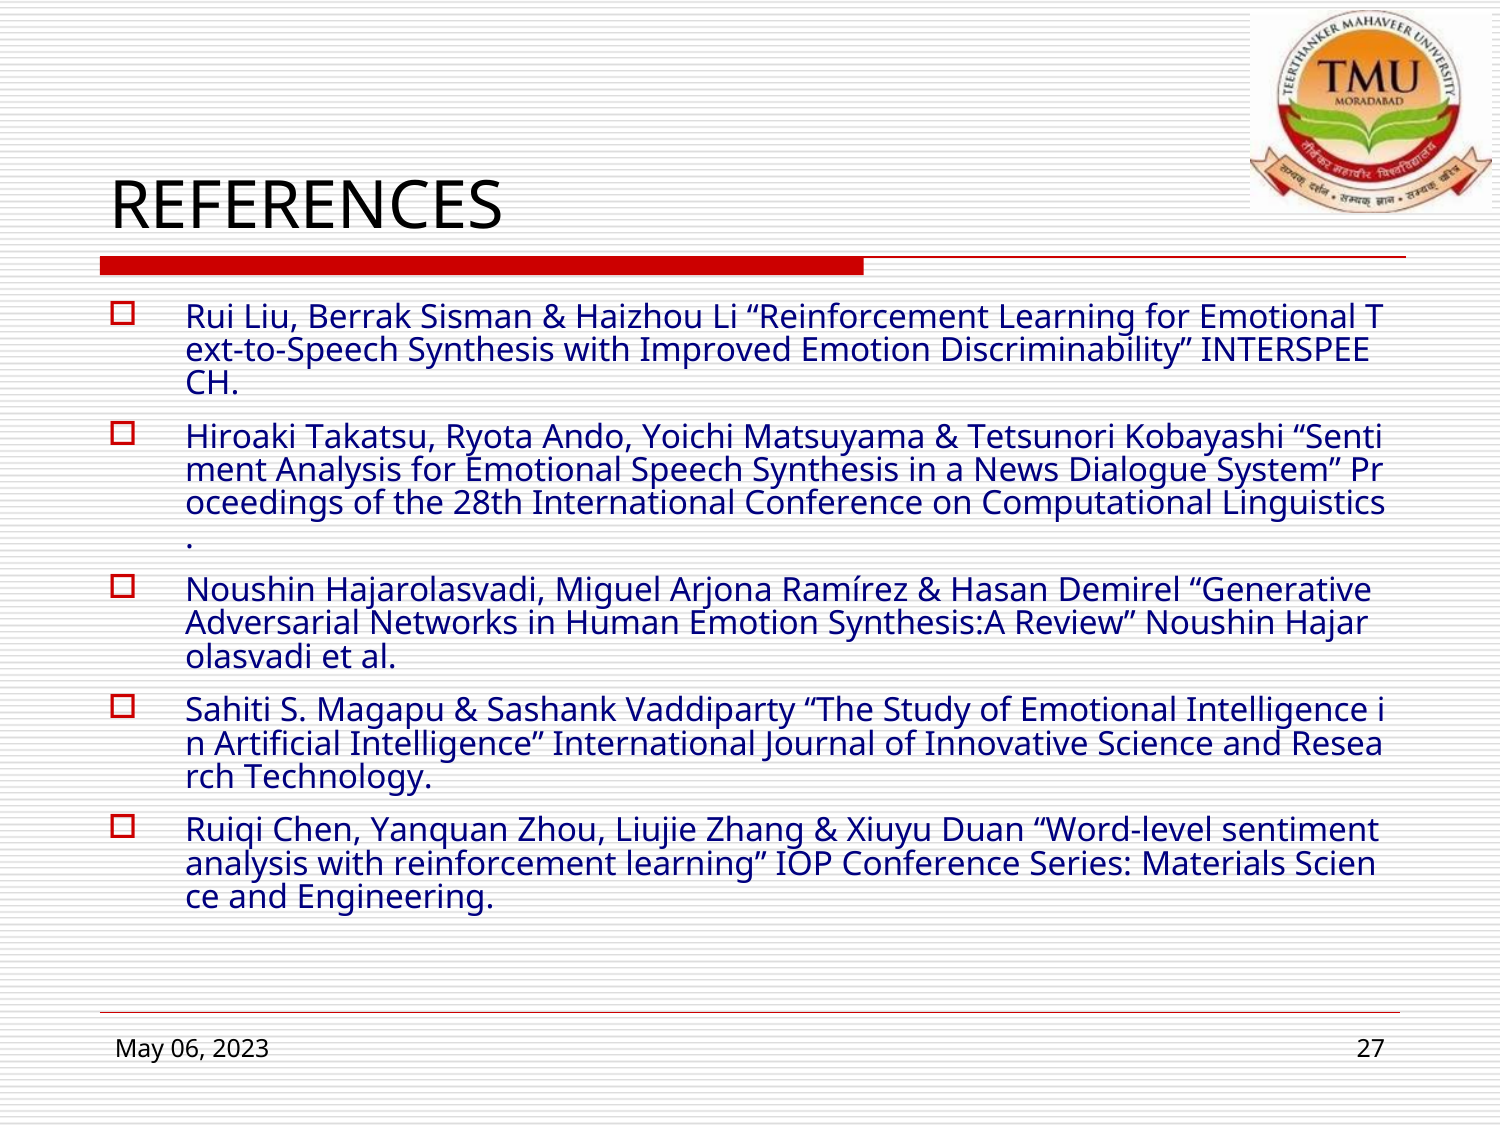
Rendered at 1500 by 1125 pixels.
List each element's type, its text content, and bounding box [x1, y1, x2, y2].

text_box <number> [1074, 1024, 1401, 1103]
text_box May 06, 2023 [99, 1024, 426, 1103]
list Rui Liu, Berrak Sisman & Haizhou Li “Reinforcement Learning for Emotional Text-to-Speech Synthesis with Improved Emotion Discriminability” INTERSPEECH. Hiroaki Takatsu, Ryota Ando, Yoichi Matsuyama & Tetsunori Kobayashi “Sentiment Analysis for Emotional Speech Synthesis in a News Dialogue System” Proceedings of the 28th International Conference on Computational Linguistics. Noushin Hajarolasvadi, Miguel Arjona Ramírez & Hasan Demirel “Generative Adversarial Networks in Human Emotion Synthesis:A Review” Noushin Hajarolasvadi et al. Sahiti S. Magapu & Sashank Vaddiparty “The Study of Emotional Intelligence in Artificial Intelligence” International Journal of Innovative Science and Research Technology. Ruiqi Chen, Yanquan Zhou, Liujie Zhang & Xiuyu Duan “Word-level sentiment analysis with reinforcement learning” IOP Conference Series: Materials Science and Engineering. [92, 287, 1406, 988]
picture [0, 0, 1500, 1125]
title REFERENCES [94, 50, 1407, 250]
